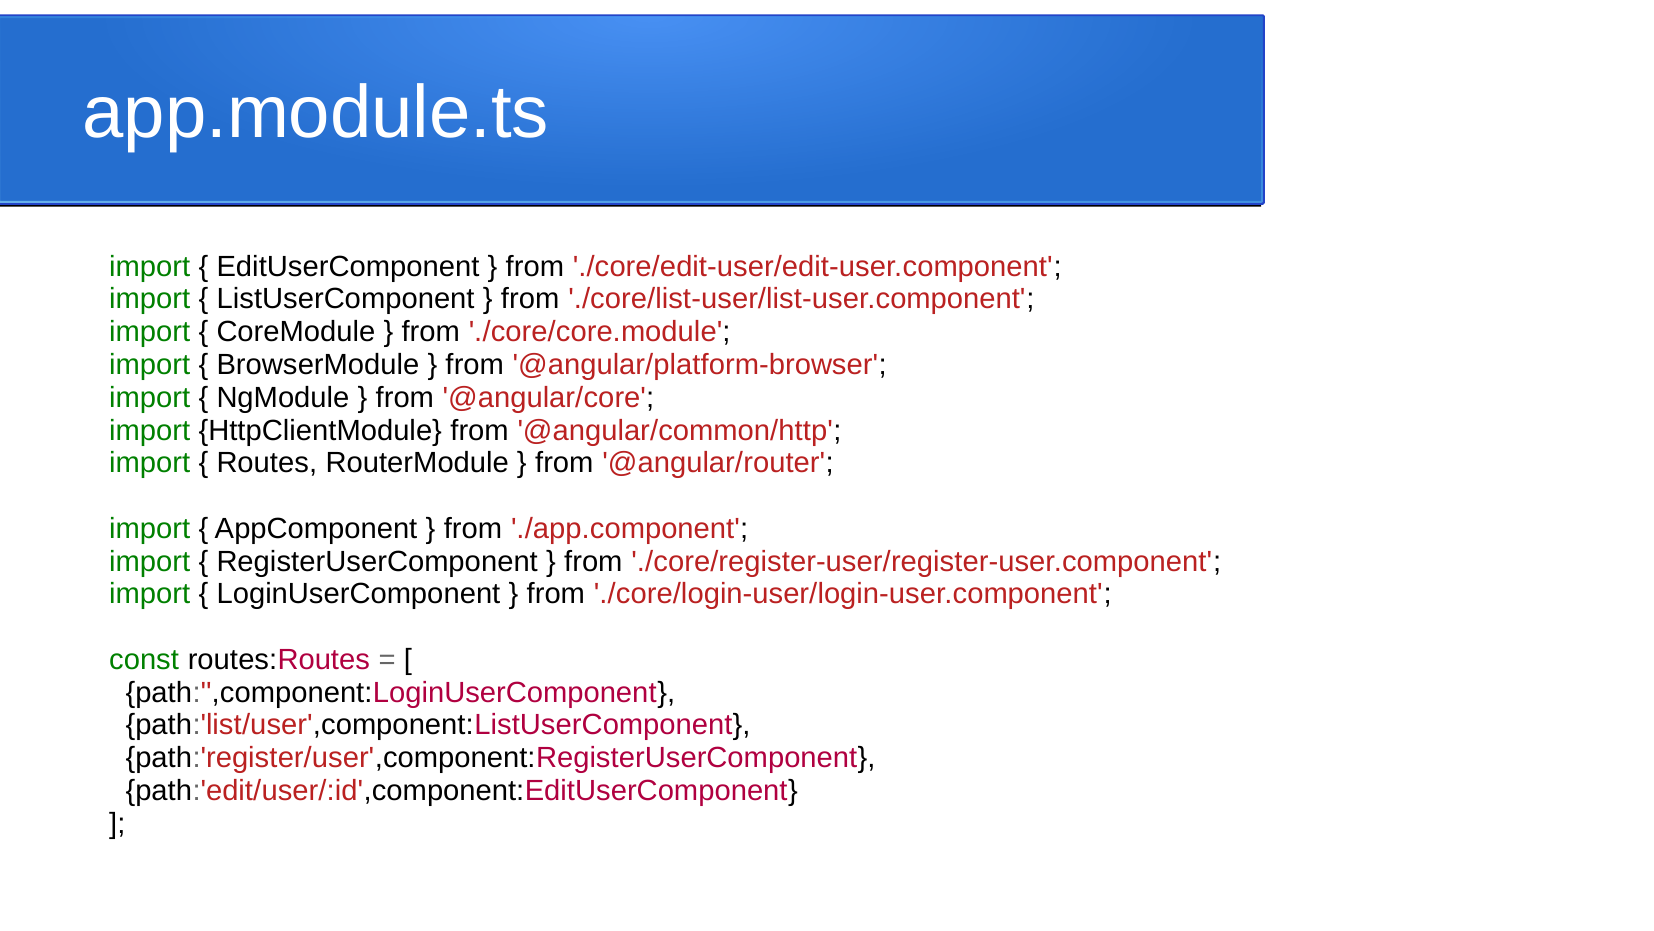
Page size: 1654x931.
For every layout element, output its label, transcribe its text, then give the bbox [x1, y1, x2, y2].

title app.module.ts [82, 35, 1235, 189]
text_box import { EditUserComponent } from './core/edit-user/edit-user.component'; import { ListUserComponent } from './core/list-user/list-user.component'; import { CoreModule } from './core/core.module'; import { BrowserModule } from '@angular/platform-browser'; import { NgModule } from '@angular/core'; import {HttpClientModule} from '@angular/common/http'; import { Routes, RouterModule } from '@angular/router'; import { AppComponent } from './app.component'; import { RegisterUserComponent } from './core/register-user/register-user.component'; import { LoginUserComponent } from './core/login-user/login-user.component'; const routes:Routes = [ {path:'',component:LoginUserComponent}, {path:'list/user',component:ListUserComponent}, {path:'register/user',component:RegisterUserComponent}, {path:'edit/user/:id',component:EditUserComponent} ]; [94, 242, 1382, 913]
